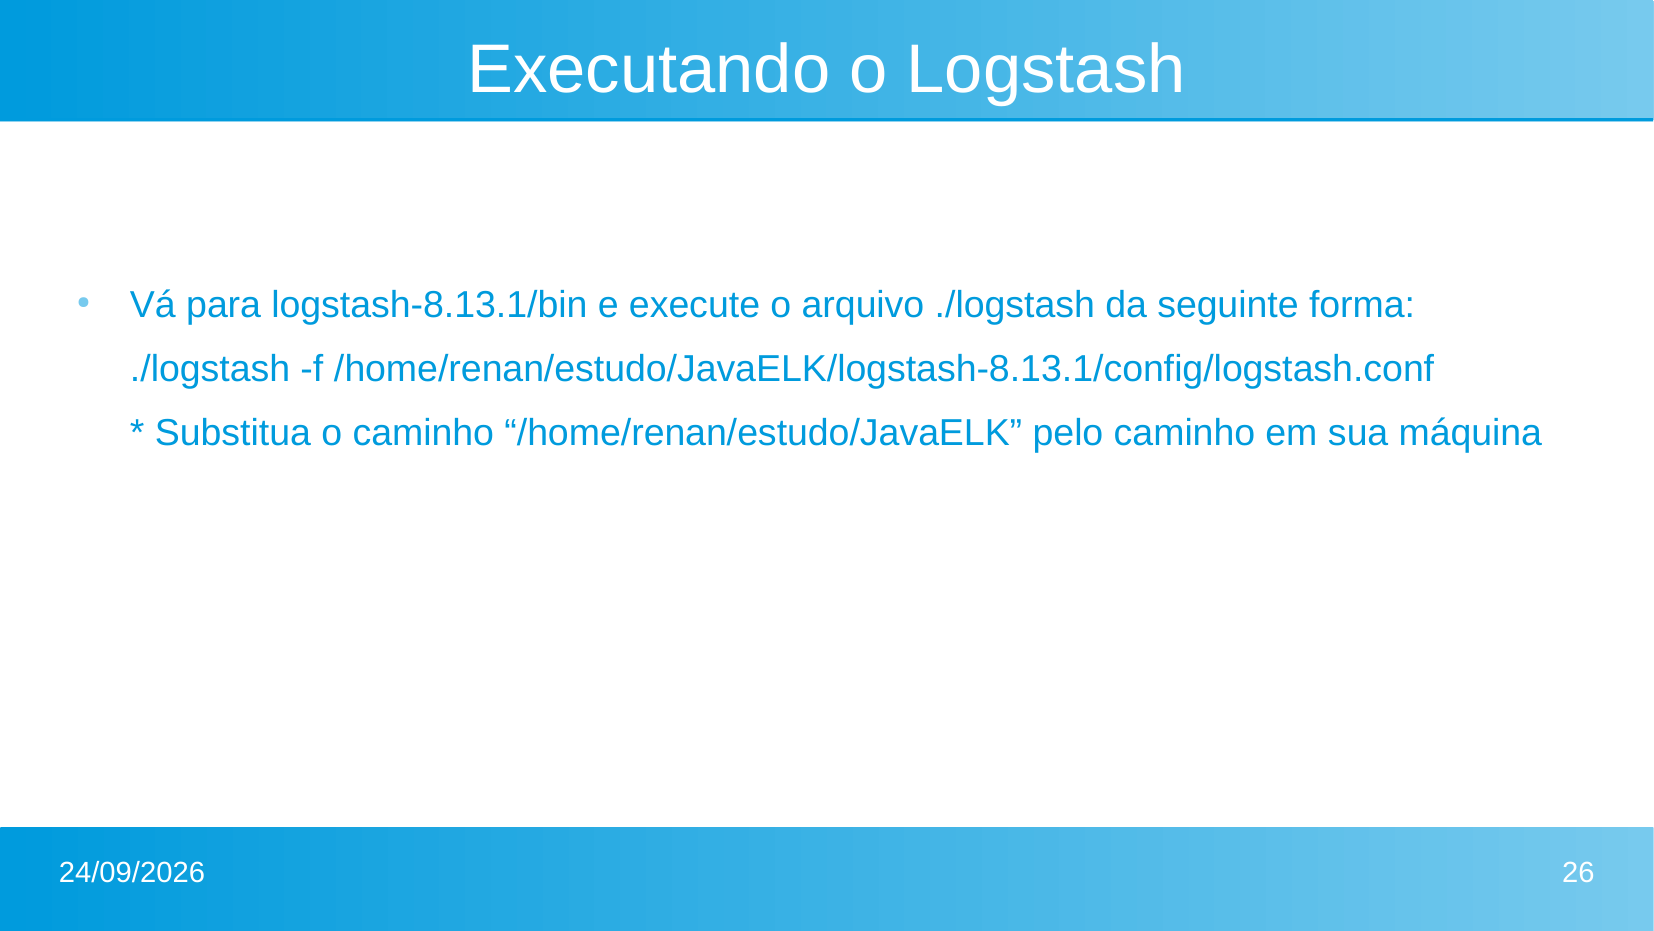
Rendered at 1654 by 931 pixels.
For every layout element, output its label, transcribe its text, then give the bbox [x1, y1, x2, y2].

list Vá para logstash-8.13.1/bin e execute o arquivo ./logstash da seguinte forma: ./logstash -f /home/renan/estudo/JavaELK/logstash-8.13.1/config/logstash.conf * Substitua o caminho “/home/renan/estudo/JavaELK” pelo caminho em sua máquina [59, 177, 1595, 768]
title Executando o Logstash [59, 29, 1595, 108]
